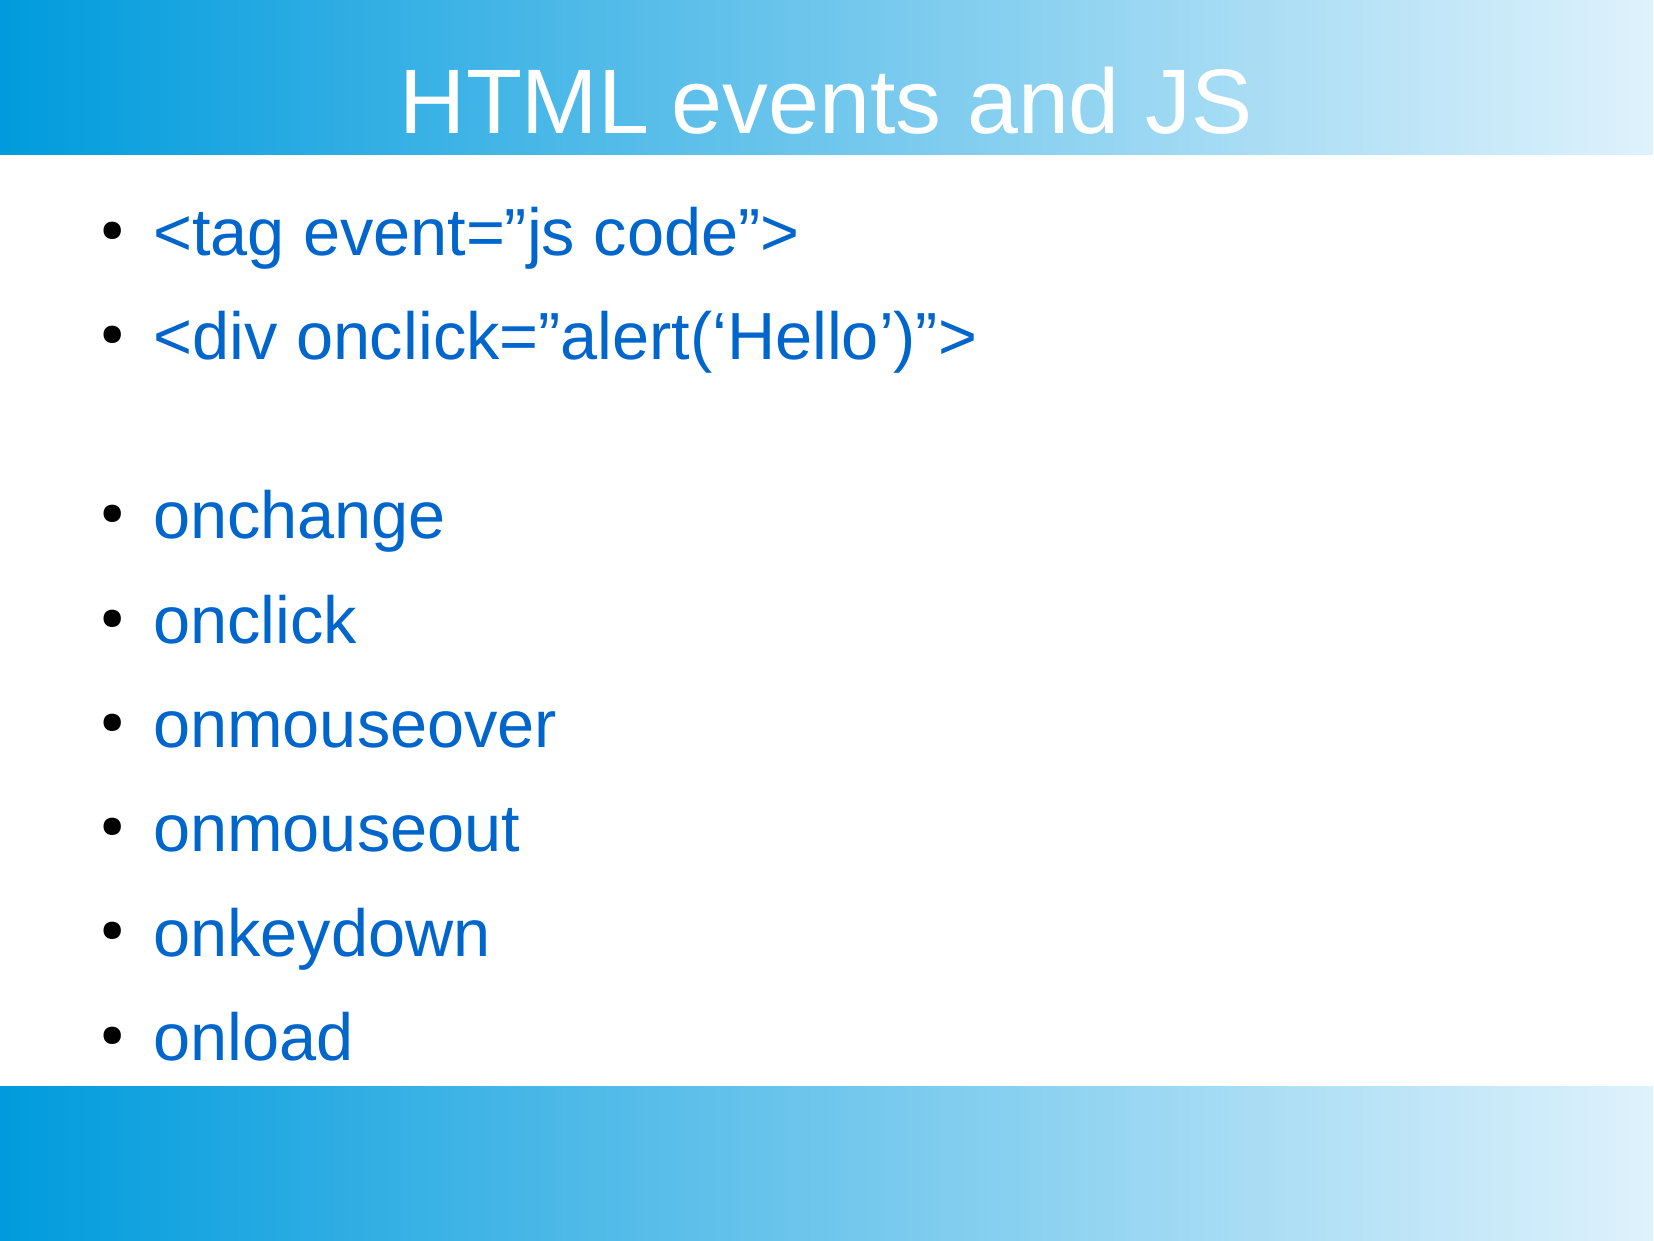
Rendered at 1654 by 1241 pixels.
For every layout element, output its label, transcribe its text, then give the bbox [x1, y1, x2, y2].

title HTML events and JS [82, 49, 1571, 155]
list <tag event=”js code”> <div onclick=”alert(‘Hello’)”> onchange onclick onmouseover onmouseout onkeydown onload [82, 195, 1571, 1126]
